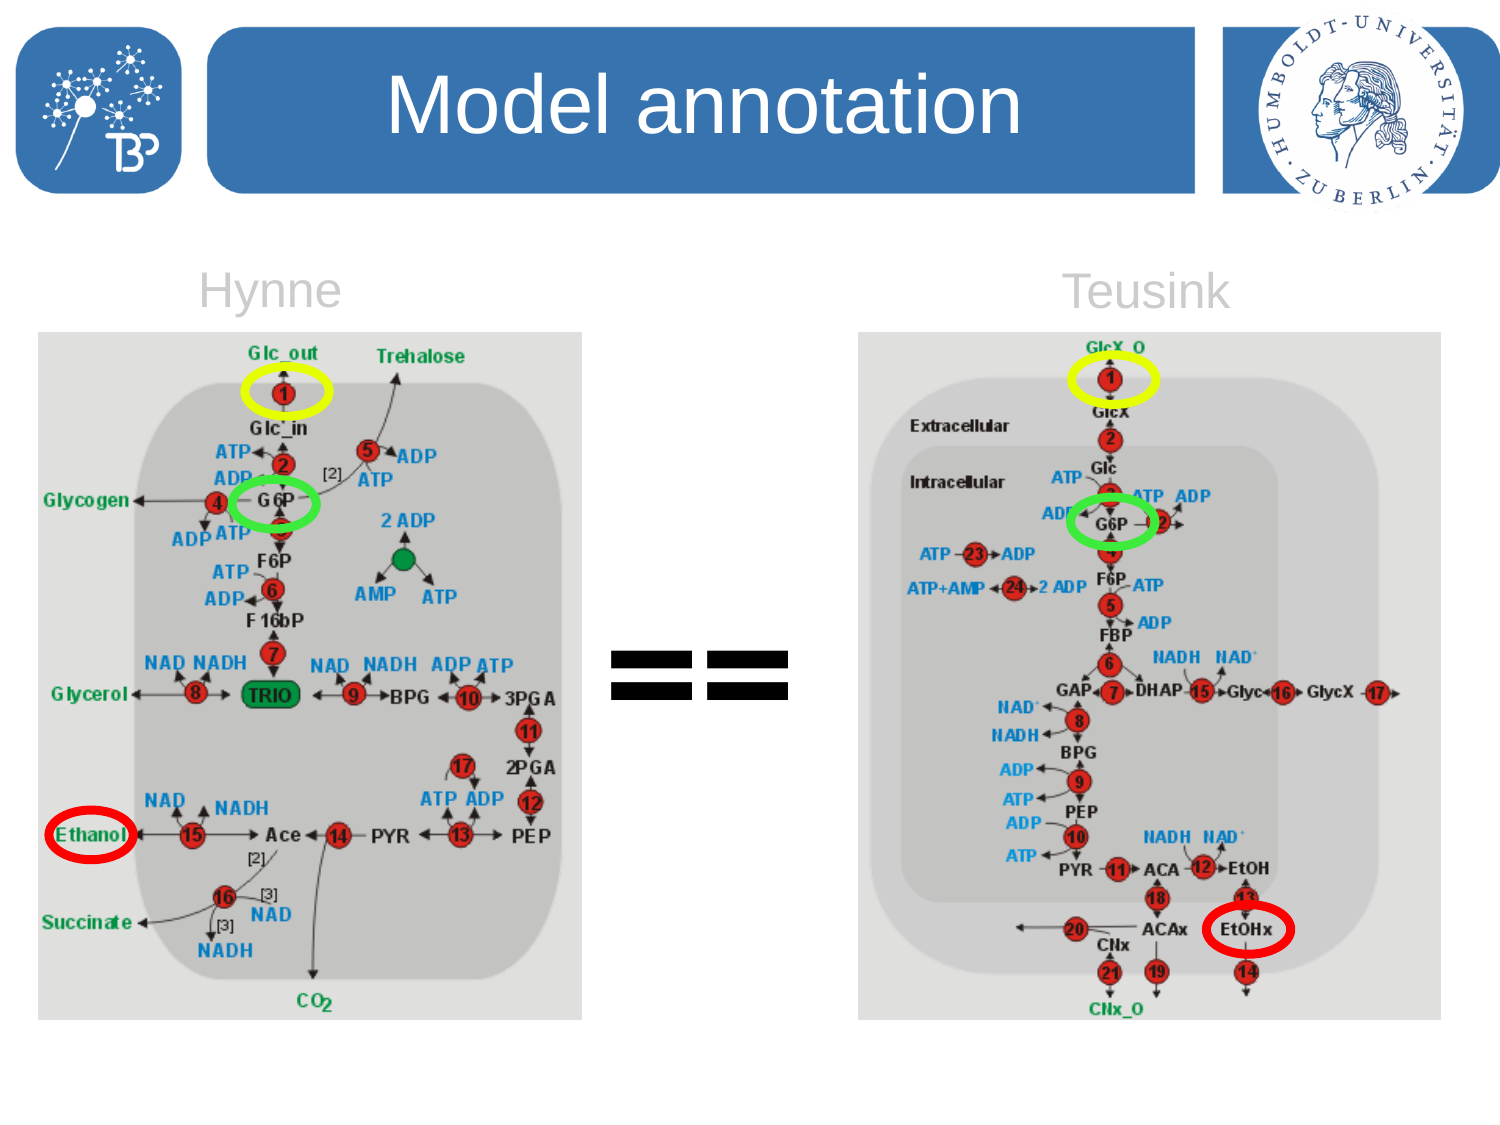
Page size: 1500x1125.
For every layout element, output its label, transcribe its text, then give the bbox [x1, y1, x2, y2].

text_box Hynne [183, 255, 358, 327]
text_box == [590, 549, 900, 800]
text_box Teusink [1046, 255, 1246, 327]
picture [858, 332, 1441, 1021]
title Model annotation [240, 45, 1171, 165]
picture [15, 7, 1500, 213]
picture [38, 332, 582, 1020]
